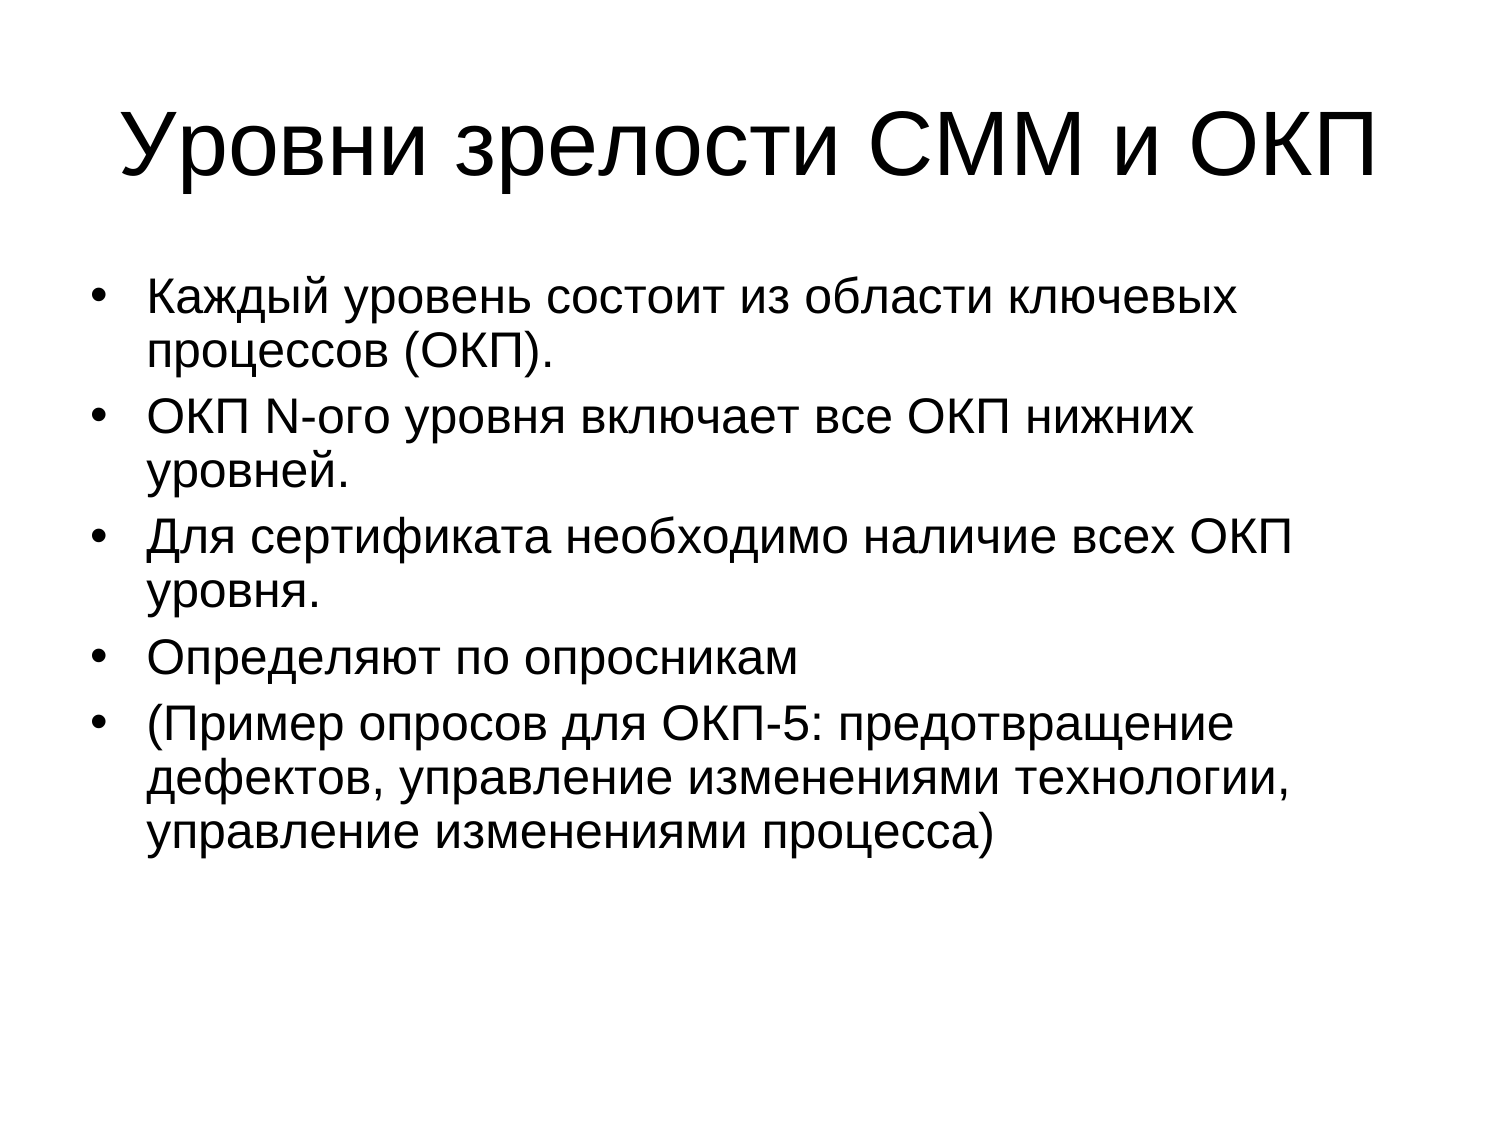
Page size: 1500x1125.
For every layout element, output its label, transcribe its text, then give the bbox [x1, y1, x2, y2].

list Каждый уровень состоит из области ключевых процессов (ОКП). ОКП N-ого уровня включает все ОКП нижних уровней. Для сертификата необходимо наличие всех ОКП уровня. Определяют по опросникам (Пример опросов для ОКП-5: предотвращение дефектов, управление изменениями технологии, управление изменениями процесса) [75, 262, 1426, 1005]
title Уровни зрелости СММ и ОКП [75, 45, 1426, 233]
